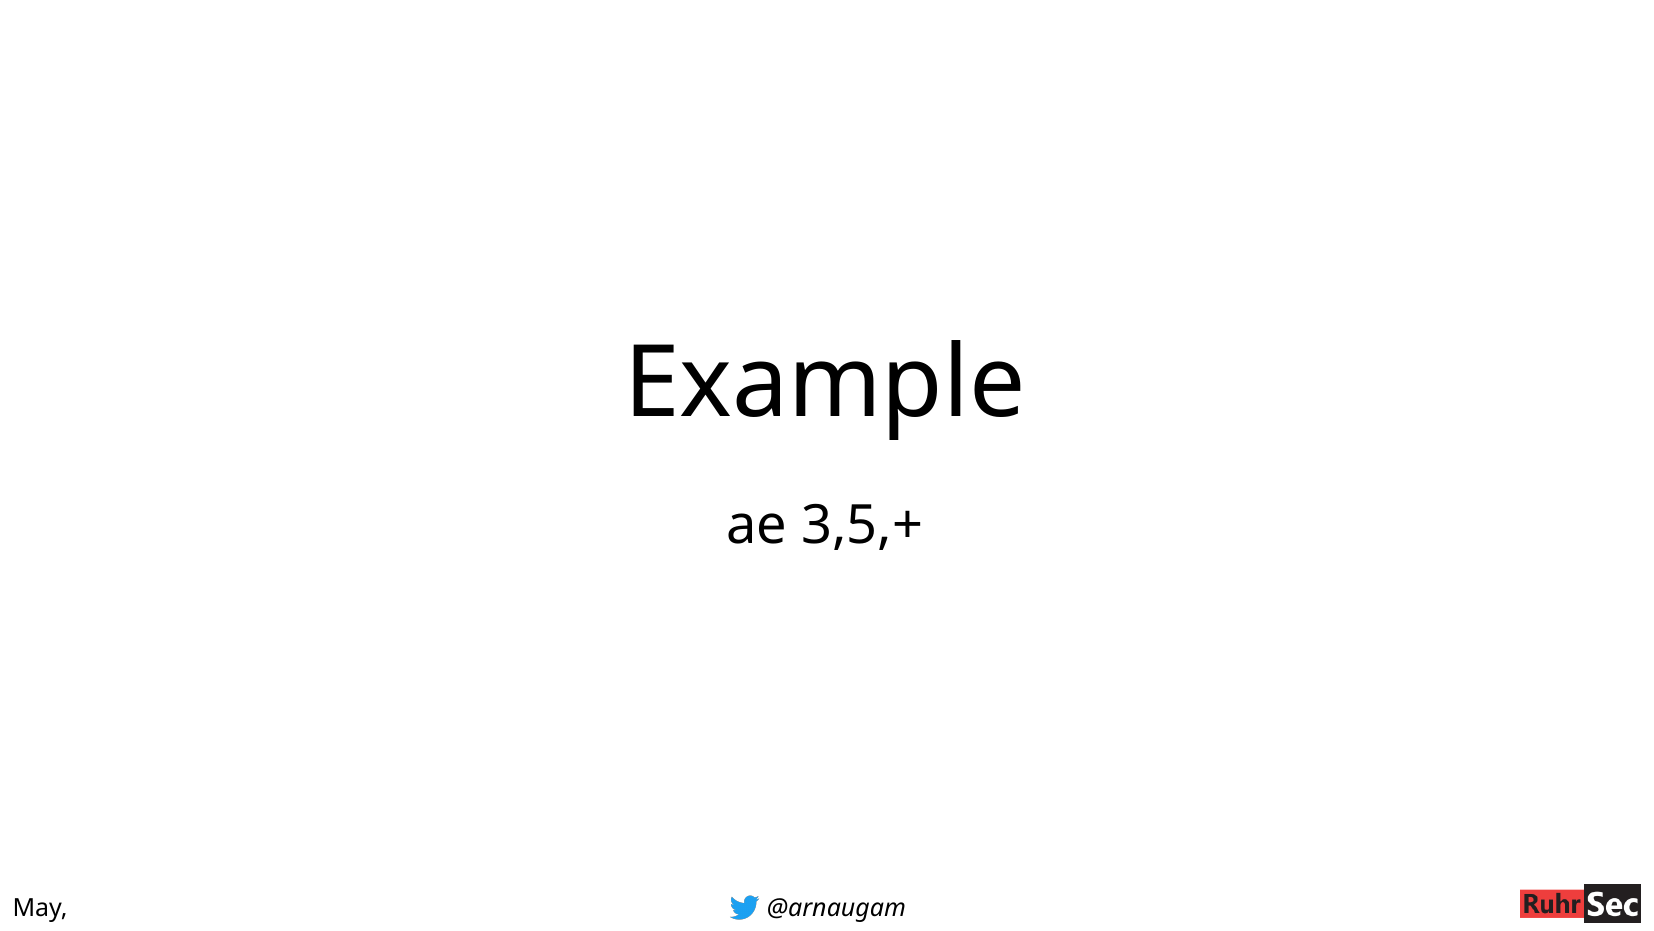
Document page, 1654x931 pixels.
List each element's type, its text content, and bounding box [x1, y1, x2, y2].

title ae 3,5,+ [150, 444, 1501, 601]
title Example [150, 300, 1501, 444]
picture [721, 884, 768, 931]
picture [1520, 884, 1641, 923]
